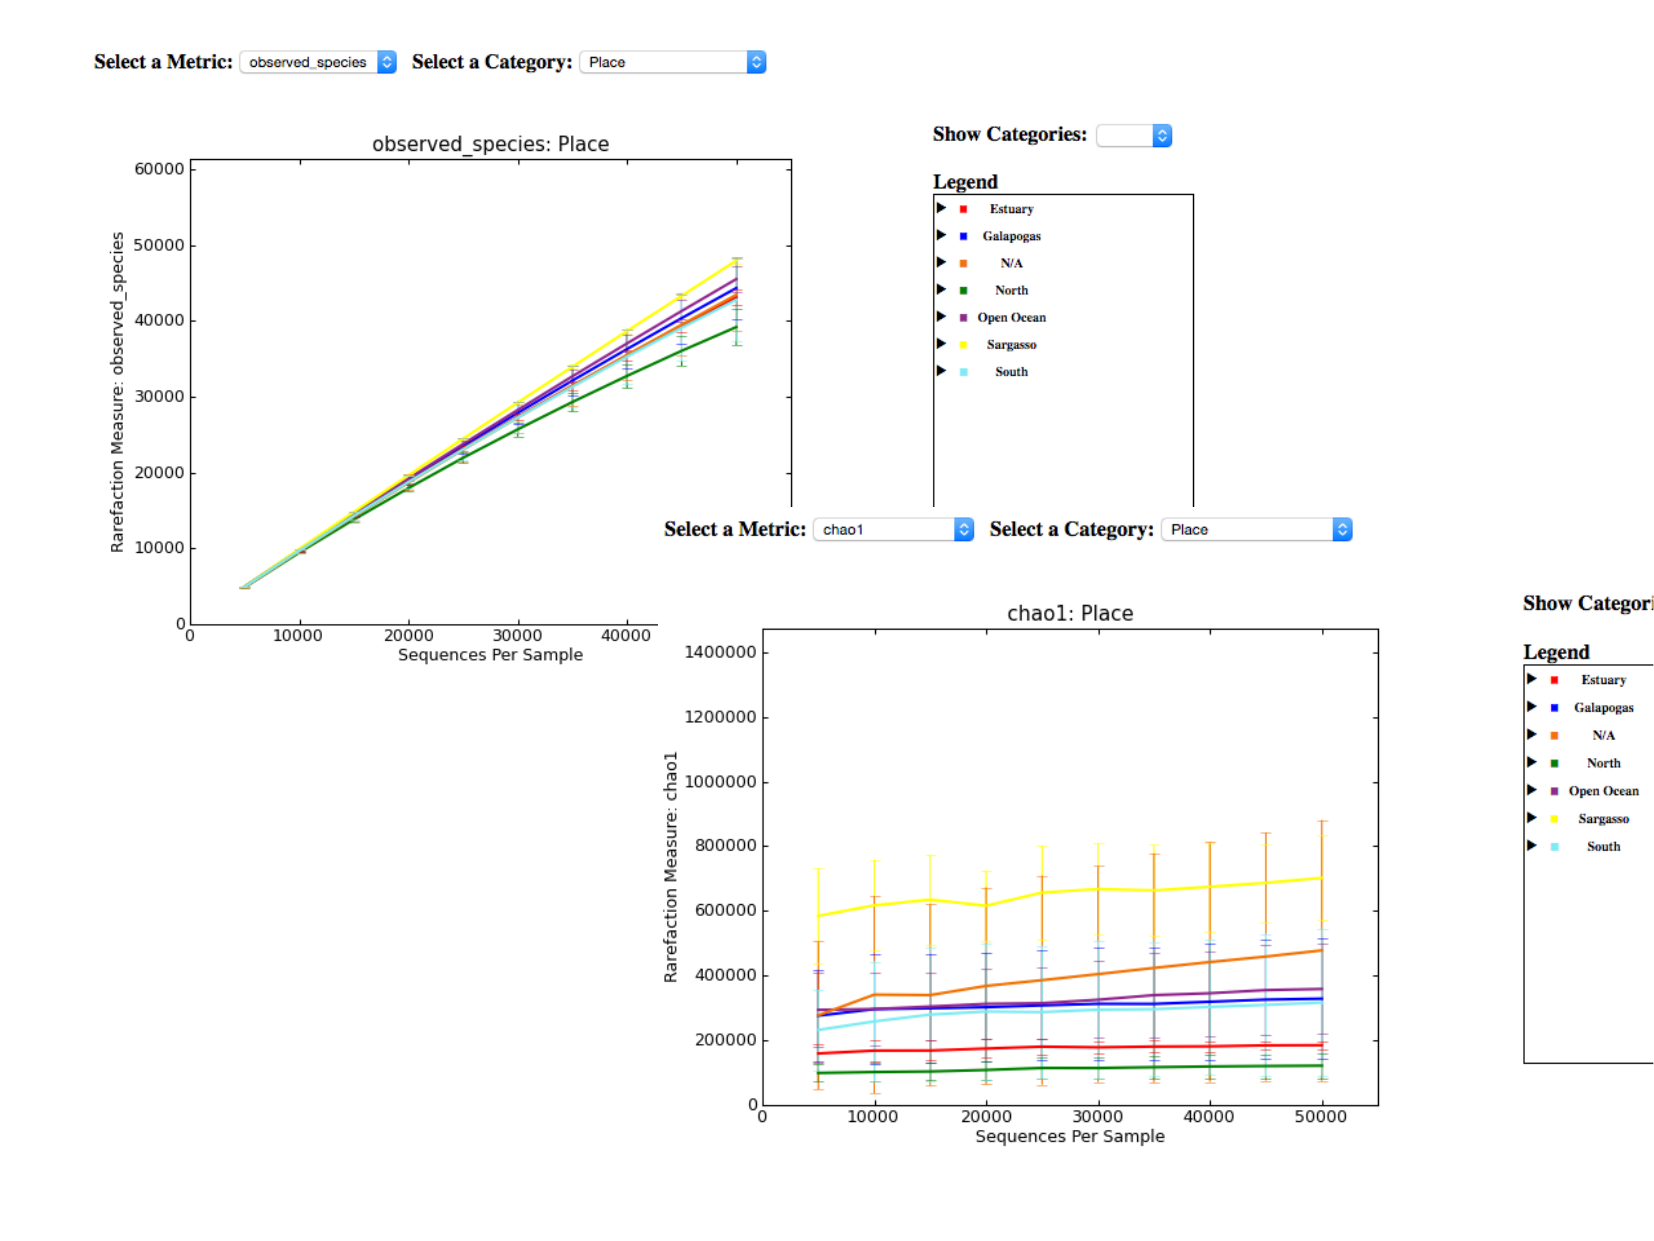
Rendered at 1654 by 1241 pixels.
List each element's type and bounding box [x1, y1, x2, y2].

picture [88, 44, 1654, 1216]
